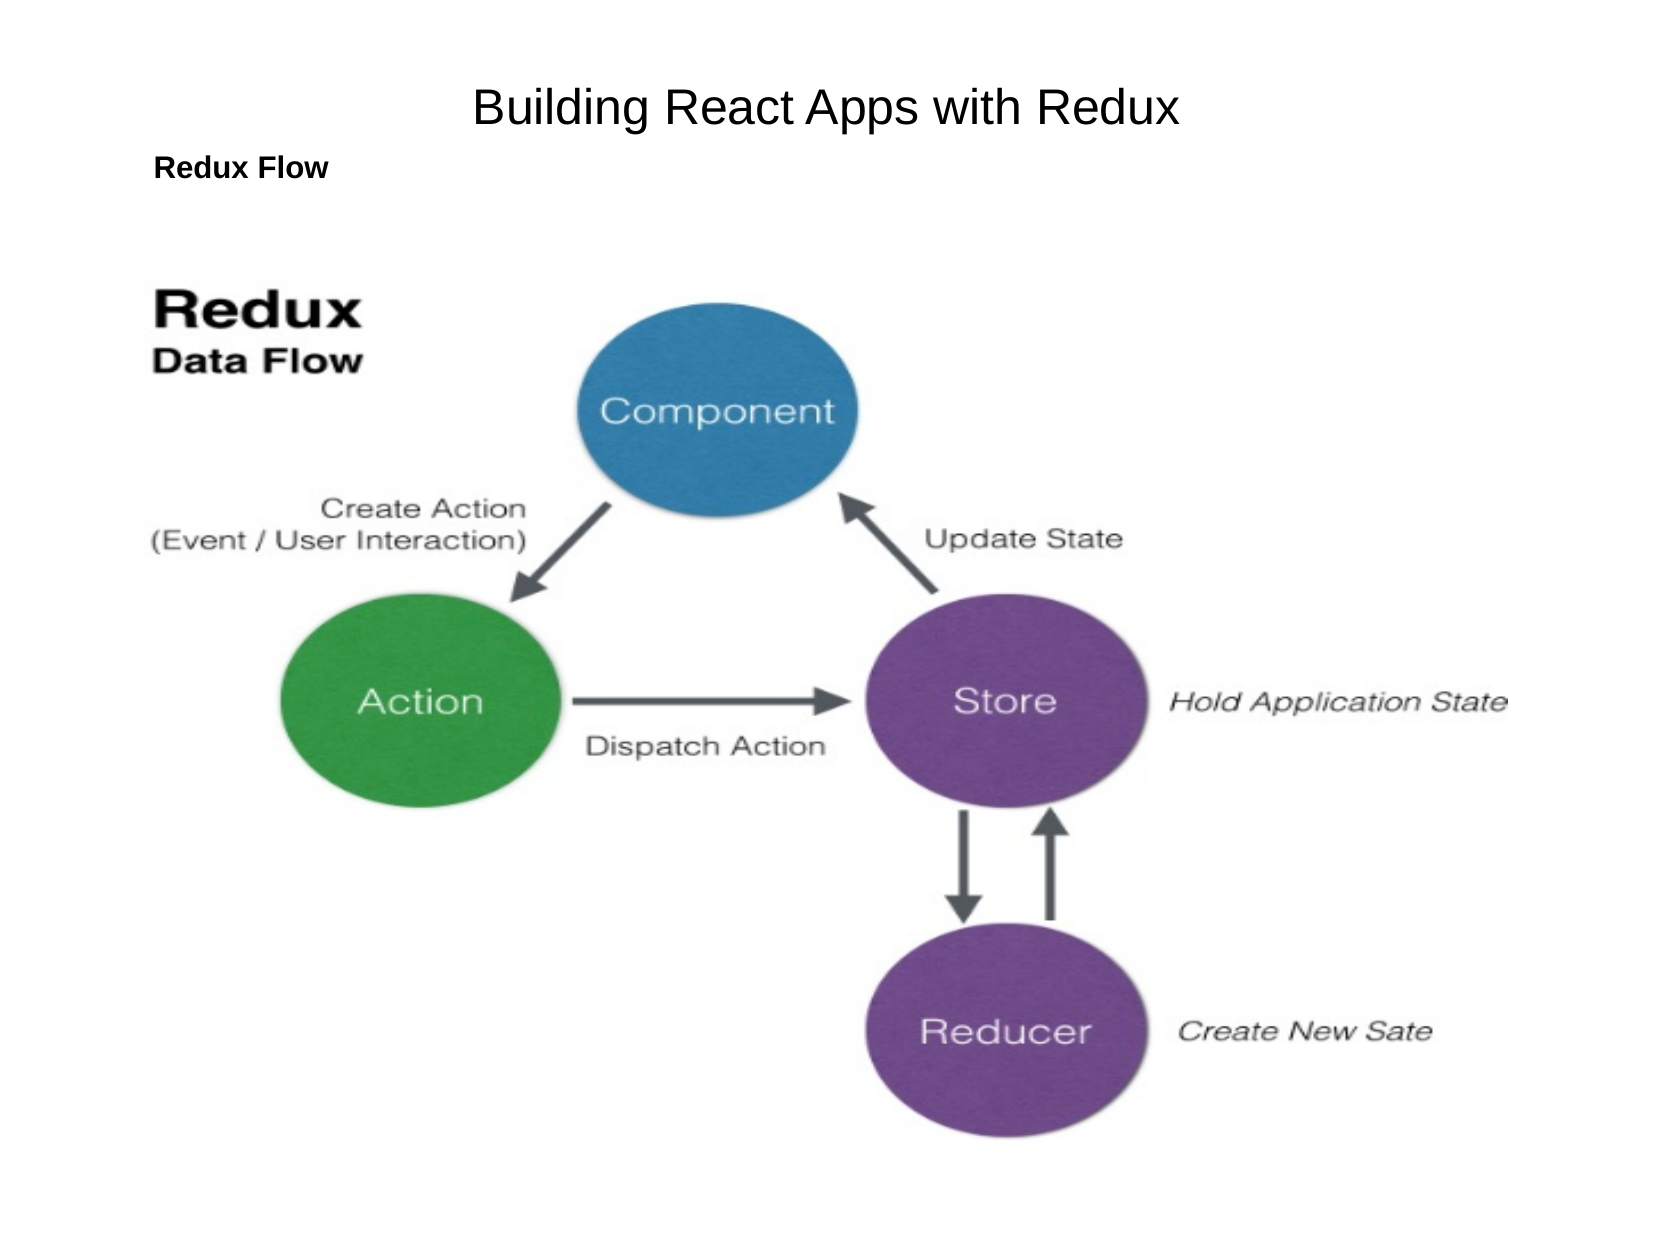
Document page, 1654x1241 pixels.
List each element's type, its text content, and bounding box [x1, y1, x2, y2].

picture [90, 239, 1508, 1155]
title Building React Apps with Redux [82, 49, 1571, 150]
list Redux Flow [82, 150, 1571, 294]
